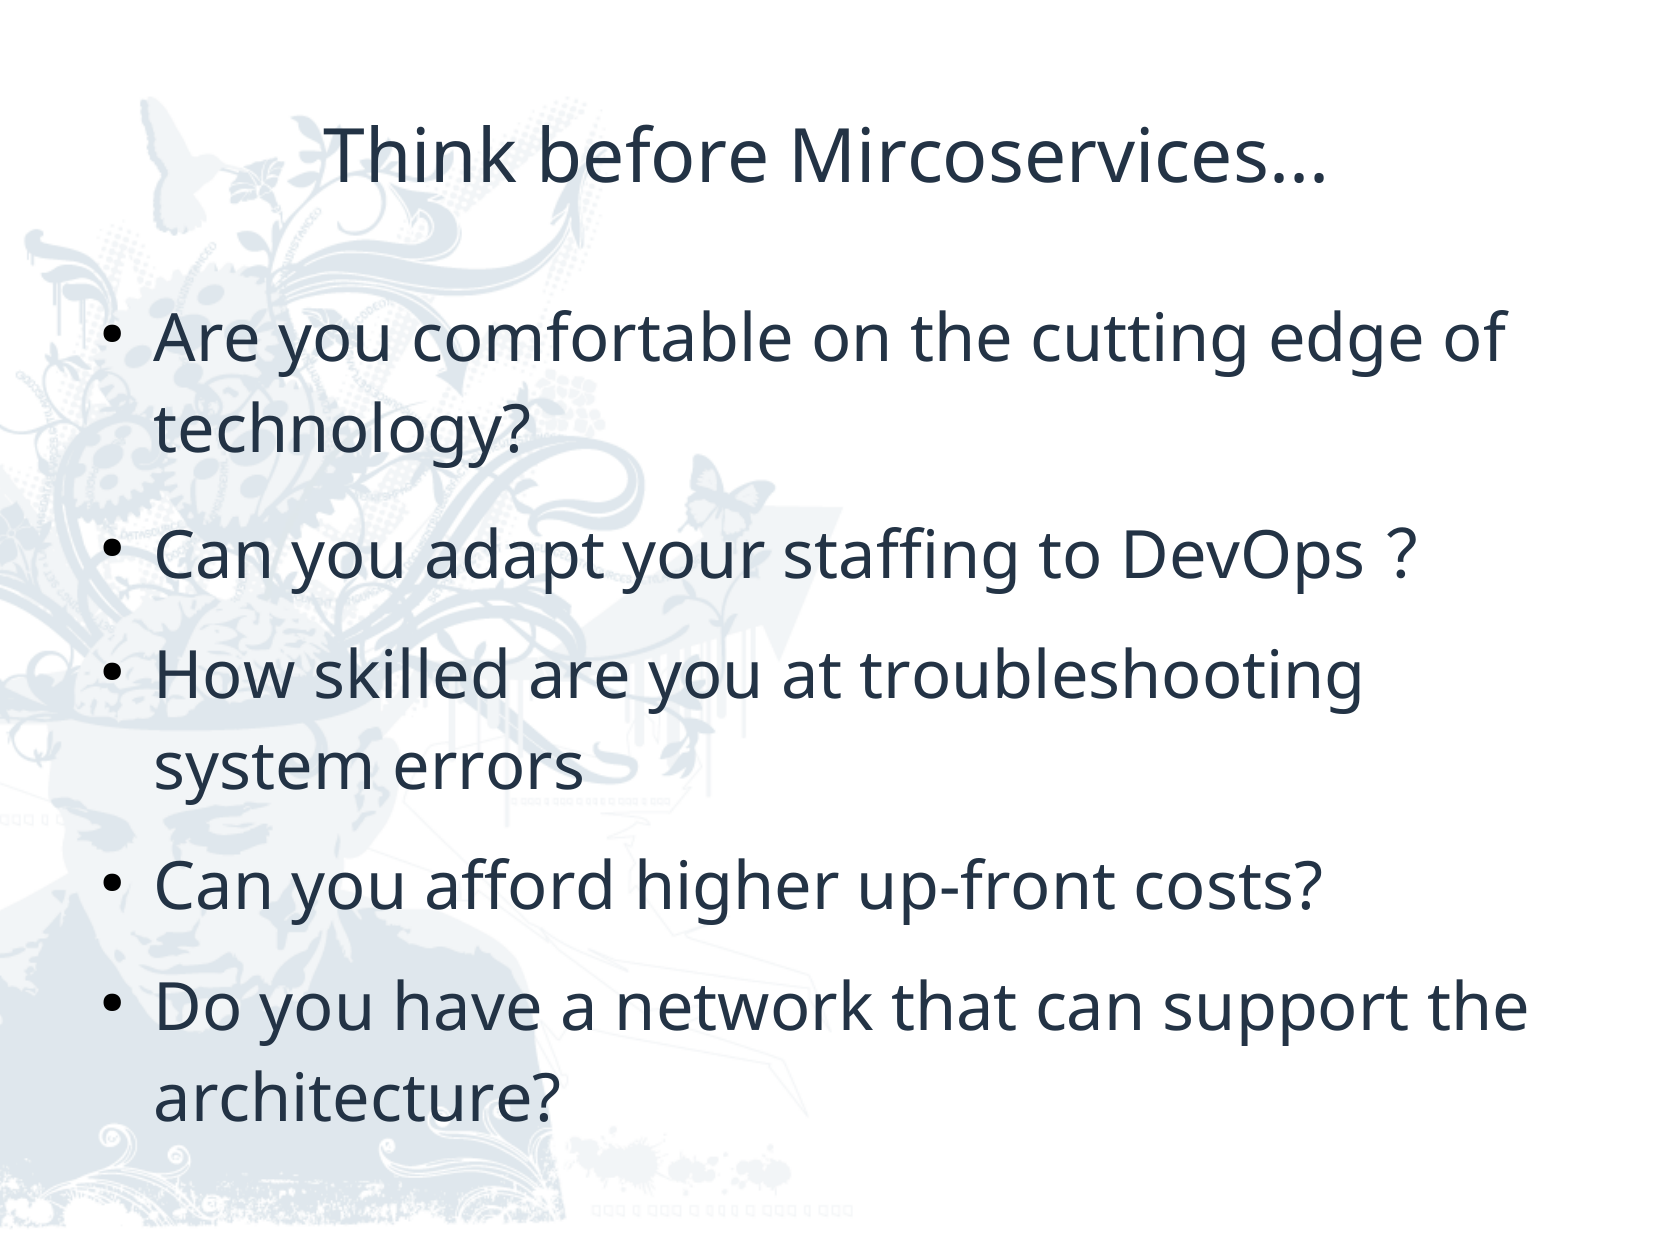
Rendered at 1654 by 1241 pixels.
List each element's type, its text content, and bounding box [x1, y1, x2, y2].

picture [0, 0, 1654, 1241]
title Think before Mircoservices... [82, 49, 1571, 257]
list Are you comfortable on the cutting edge of technology? Can you adapt your staffing to DevOps？ How skilled are you at troubleshooting system errors Can you afford higher up-front costs? Do you have a network that can support the architecture? [82, 290, 1576, 1109]
